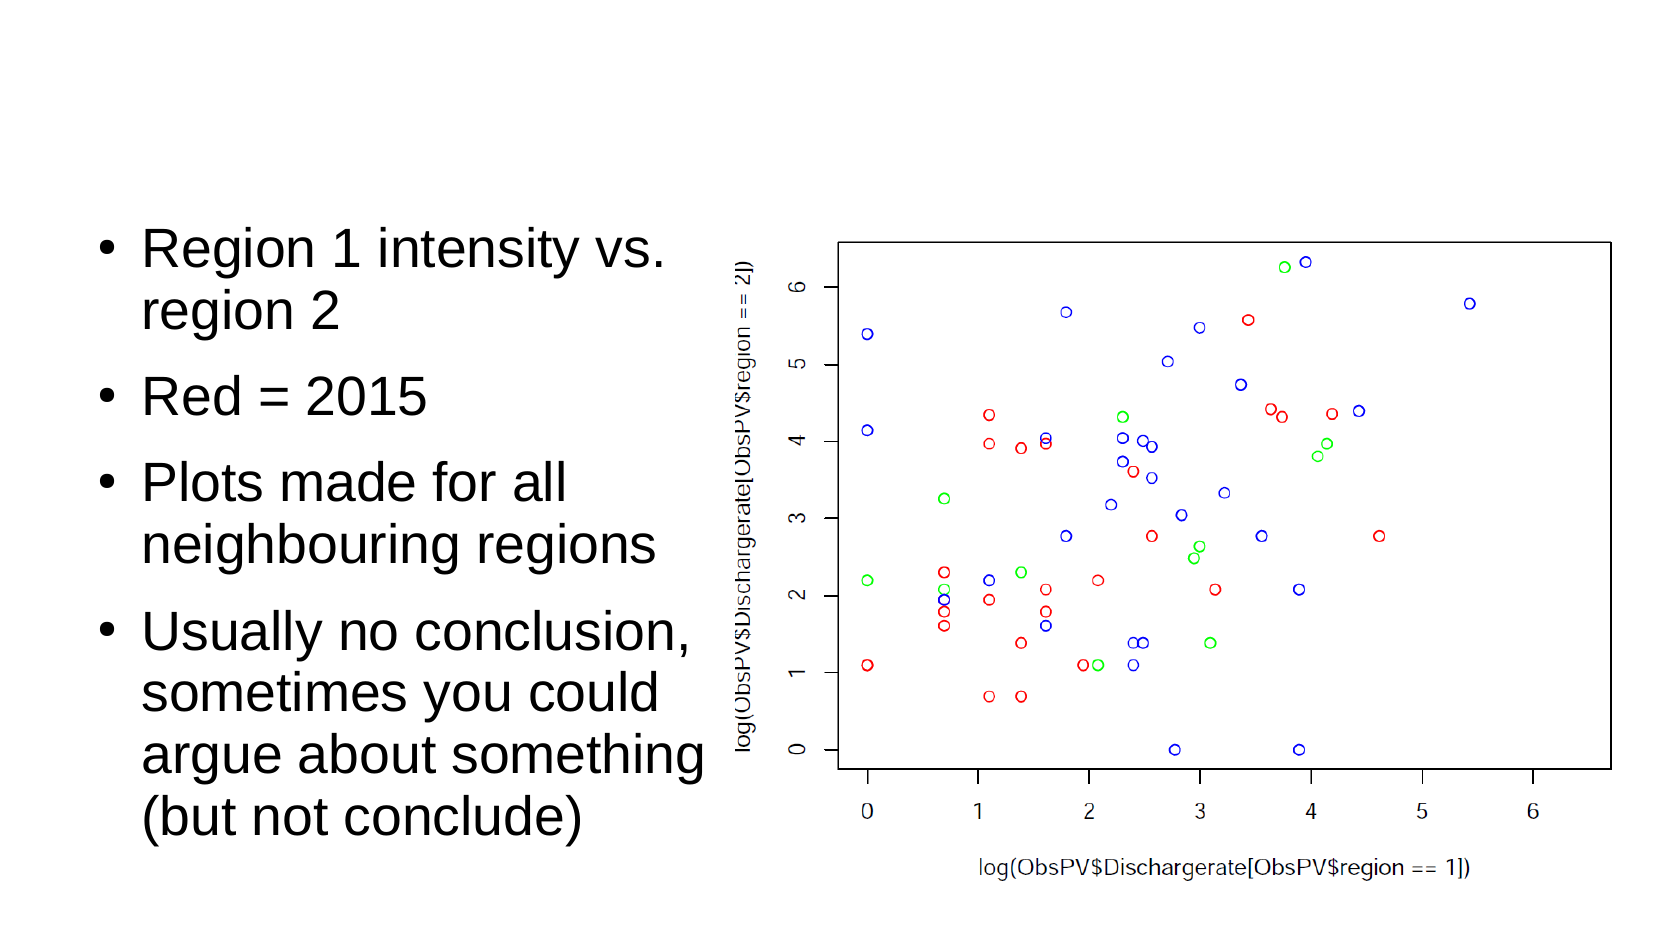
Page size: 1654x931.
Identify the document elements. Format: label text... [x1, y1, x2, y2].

list Region 1 intensity vs. region 2 Red = 2015 Plots made for all neighbouring regions Usually no conclusion, sometimes you could argue about something (but not conclude) [82, 217, 721, 856]
picture [735, 210, 1650, 886]
